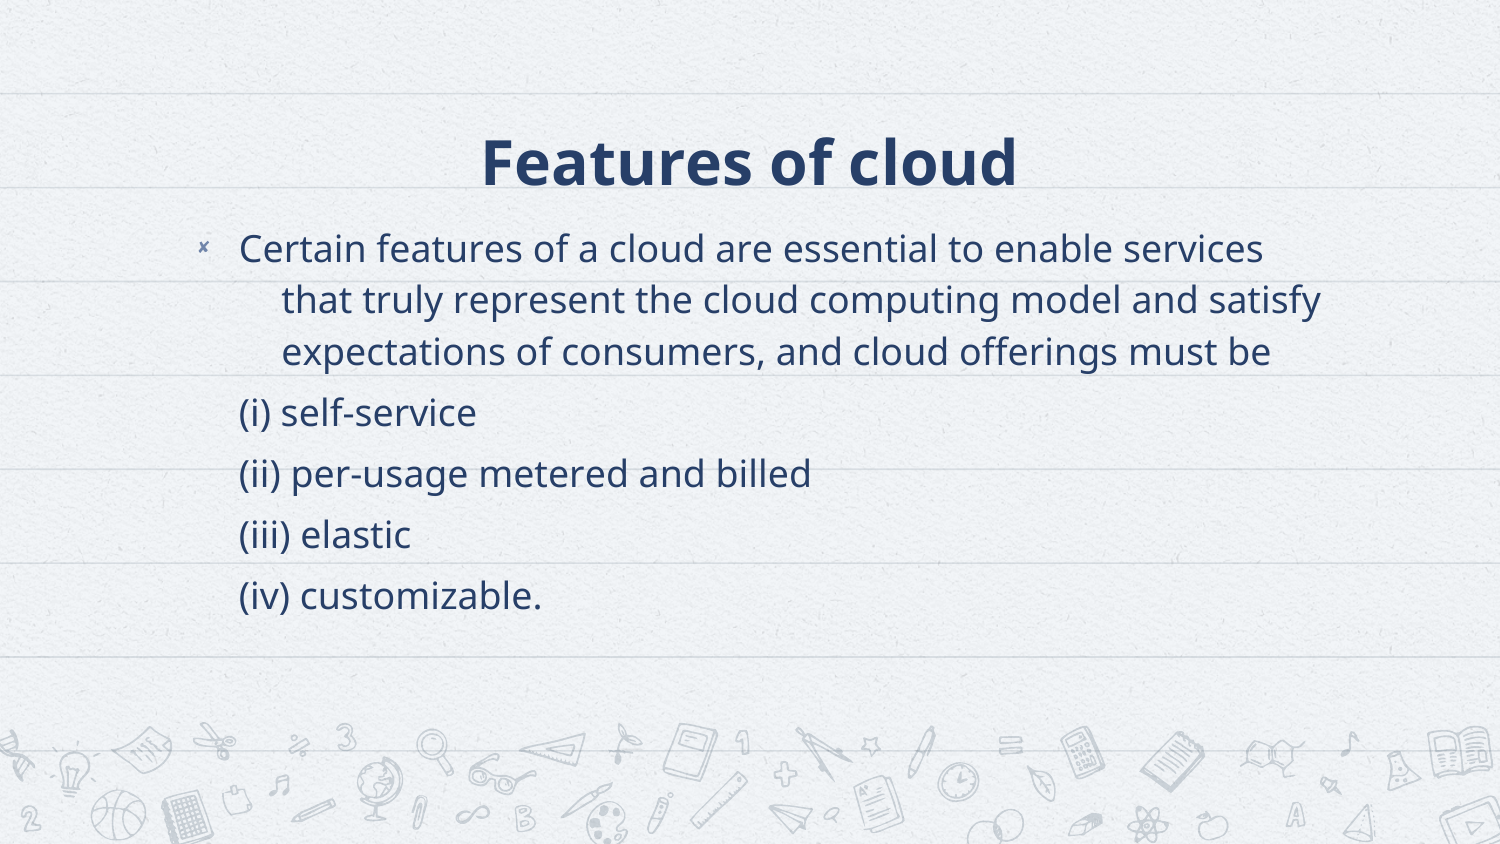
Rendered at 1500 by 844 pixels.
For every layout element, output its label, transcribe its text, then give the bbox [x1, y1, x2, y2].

title Features of cloud [166, 25, 1330, 117]
list Certain features of a cloud are essential to enable services that truly represent the cloud computing model and satisfy expectations of consumers, and cloud offerings must be (i) self-service (ii) per-usage metered and billed (iii) elastic (iv) customizable. [79, 120, 1423, 658]
